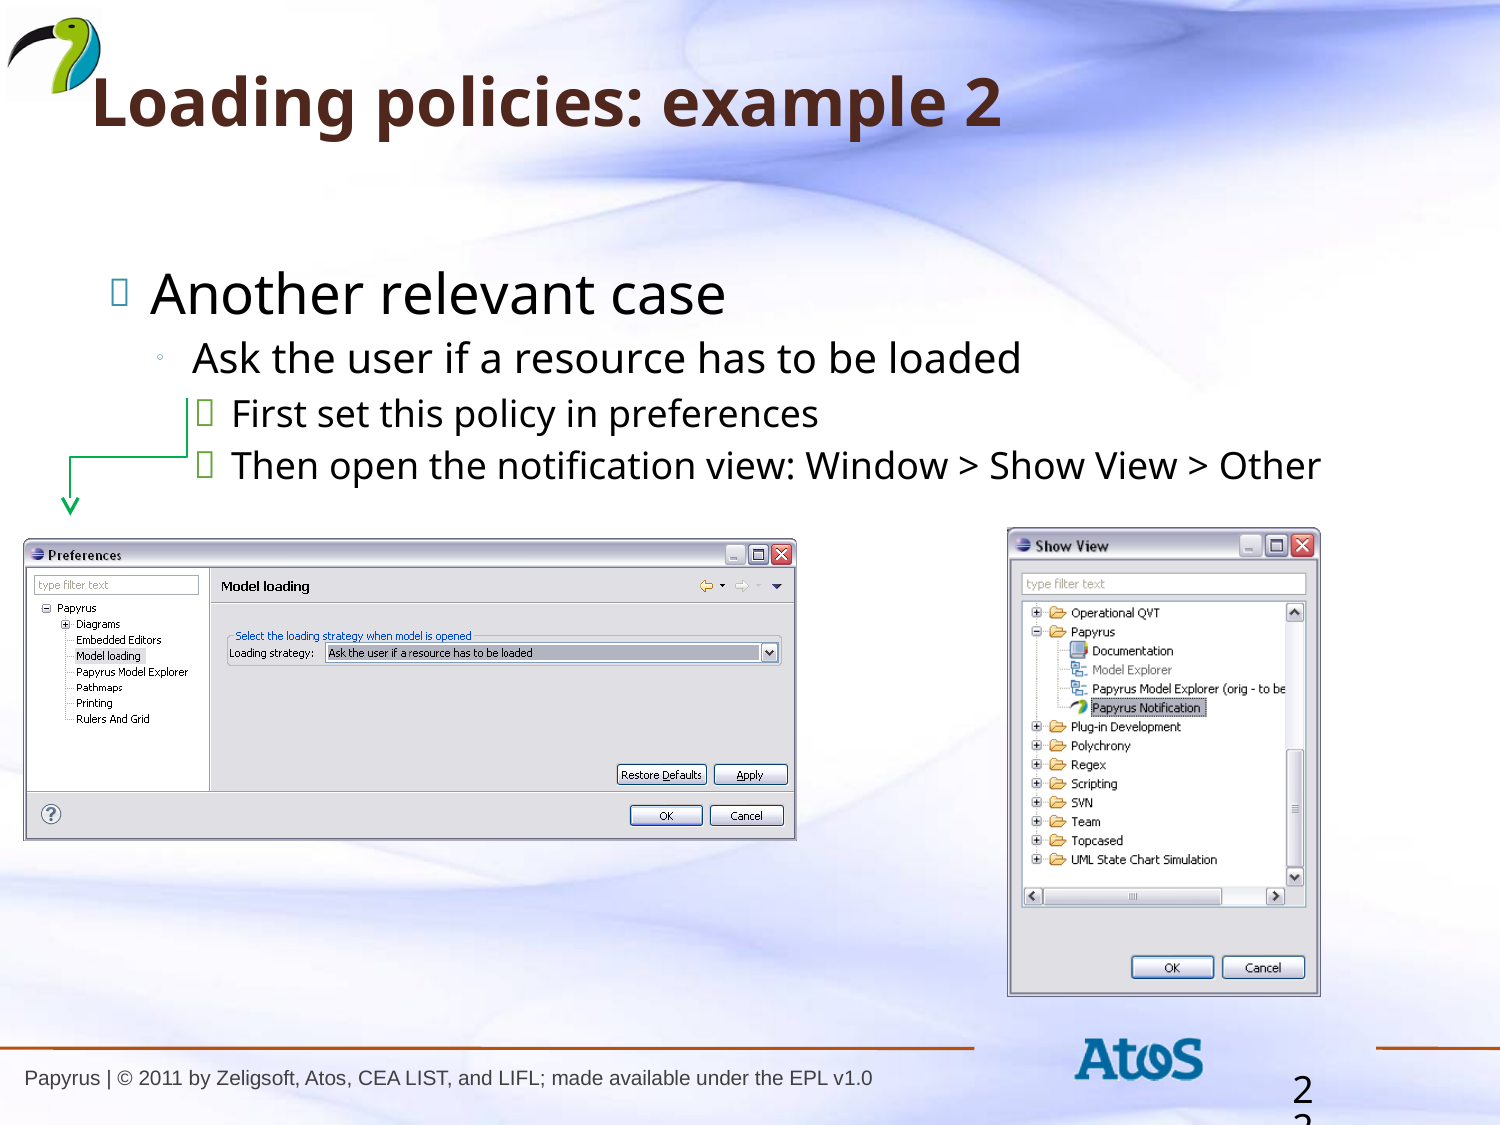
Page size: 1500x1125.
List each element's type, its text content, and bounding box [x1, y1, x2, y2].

title Loading policies: example 2 [75, 45, 1425, 233]
picture [0, 0, 1500, 1125]
slide_number <numéro> [1277, 1051, 1338, 1112]
list Another relevant case Ask the user if a resource has to be loaded First set this policy in preferences Then open the notification view: Window > Show View > Other [75, 243, 1425, 986]
